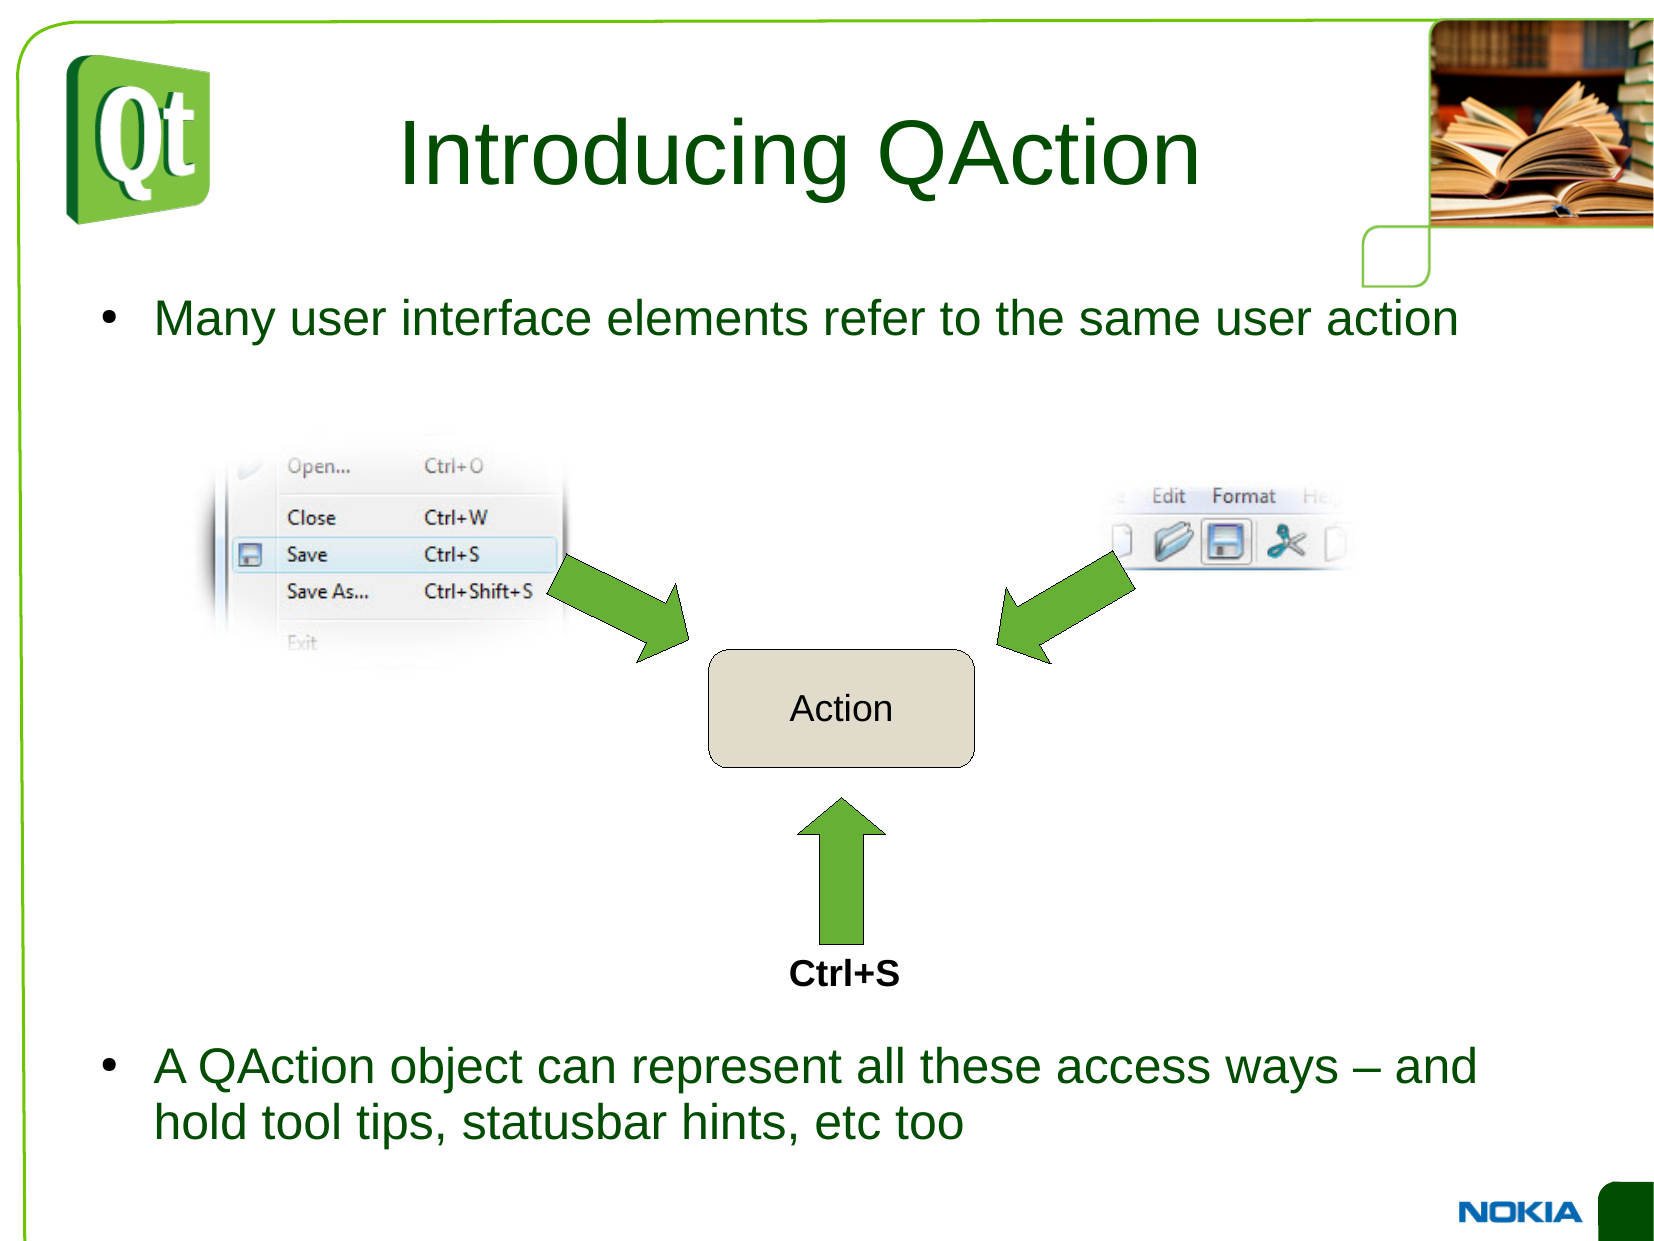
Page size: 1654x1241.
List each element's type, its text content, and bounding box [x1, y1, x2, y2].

text_box [546, 553, 689, 663]
list Many user interface elements refer to the same user action A QAction object can represent all these access ways – and hold tool tips, statusbar hints, etc too [82, 290, 1571, 1150]
text_box [797, 797, 886, 945]
text_box Ctrl+S [774, 944, 916, 1003]
picture [1062, 441, 1390, 621]
picture [1459, 1201, 1583, 1223]
text_box Action [708, 649, 975, 768]
picture [147, 383, 628, 694]
text_box [996, 550, 1136, 664]
title Introducing QAction [263, 49, 1338, 257]
picture [1338, 7, 1654, 308]
picture [66, 55, 210, 225]
